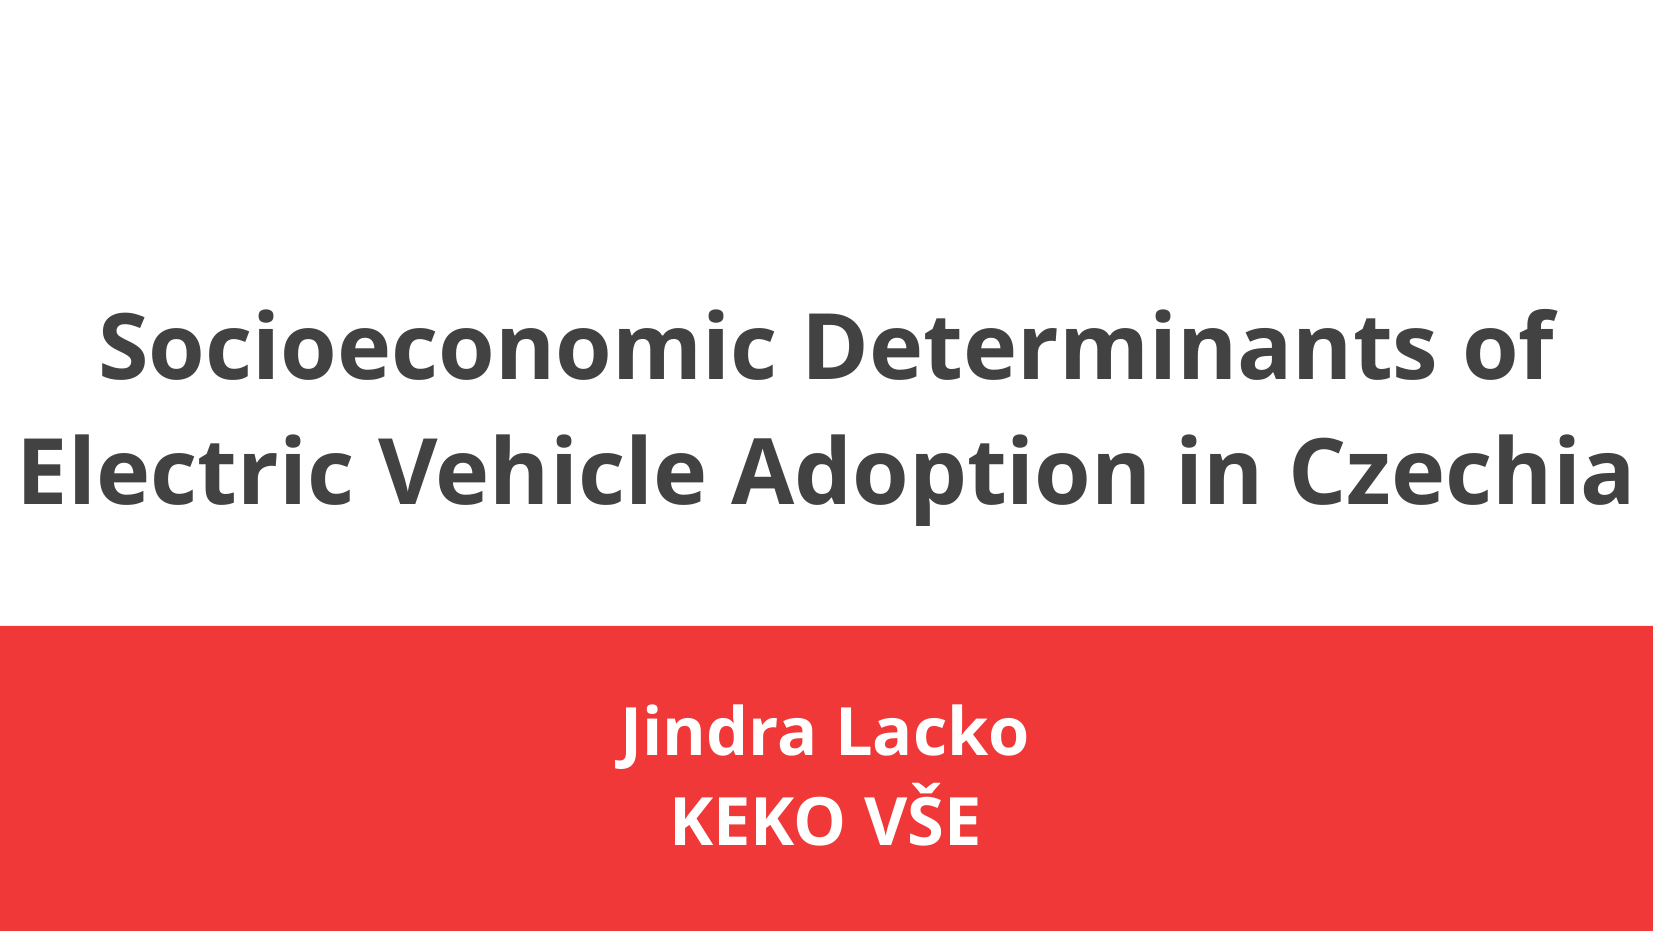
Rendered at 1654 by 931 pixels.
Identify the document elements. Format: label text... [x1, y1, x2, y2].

subtitle Jindra Lacko KEKO VŠE [1, 635, 1650, 914]
title Socioeconomic Determinants of Electric Vehicle Adoption in Czechia [0, 252, 1654, 561]
